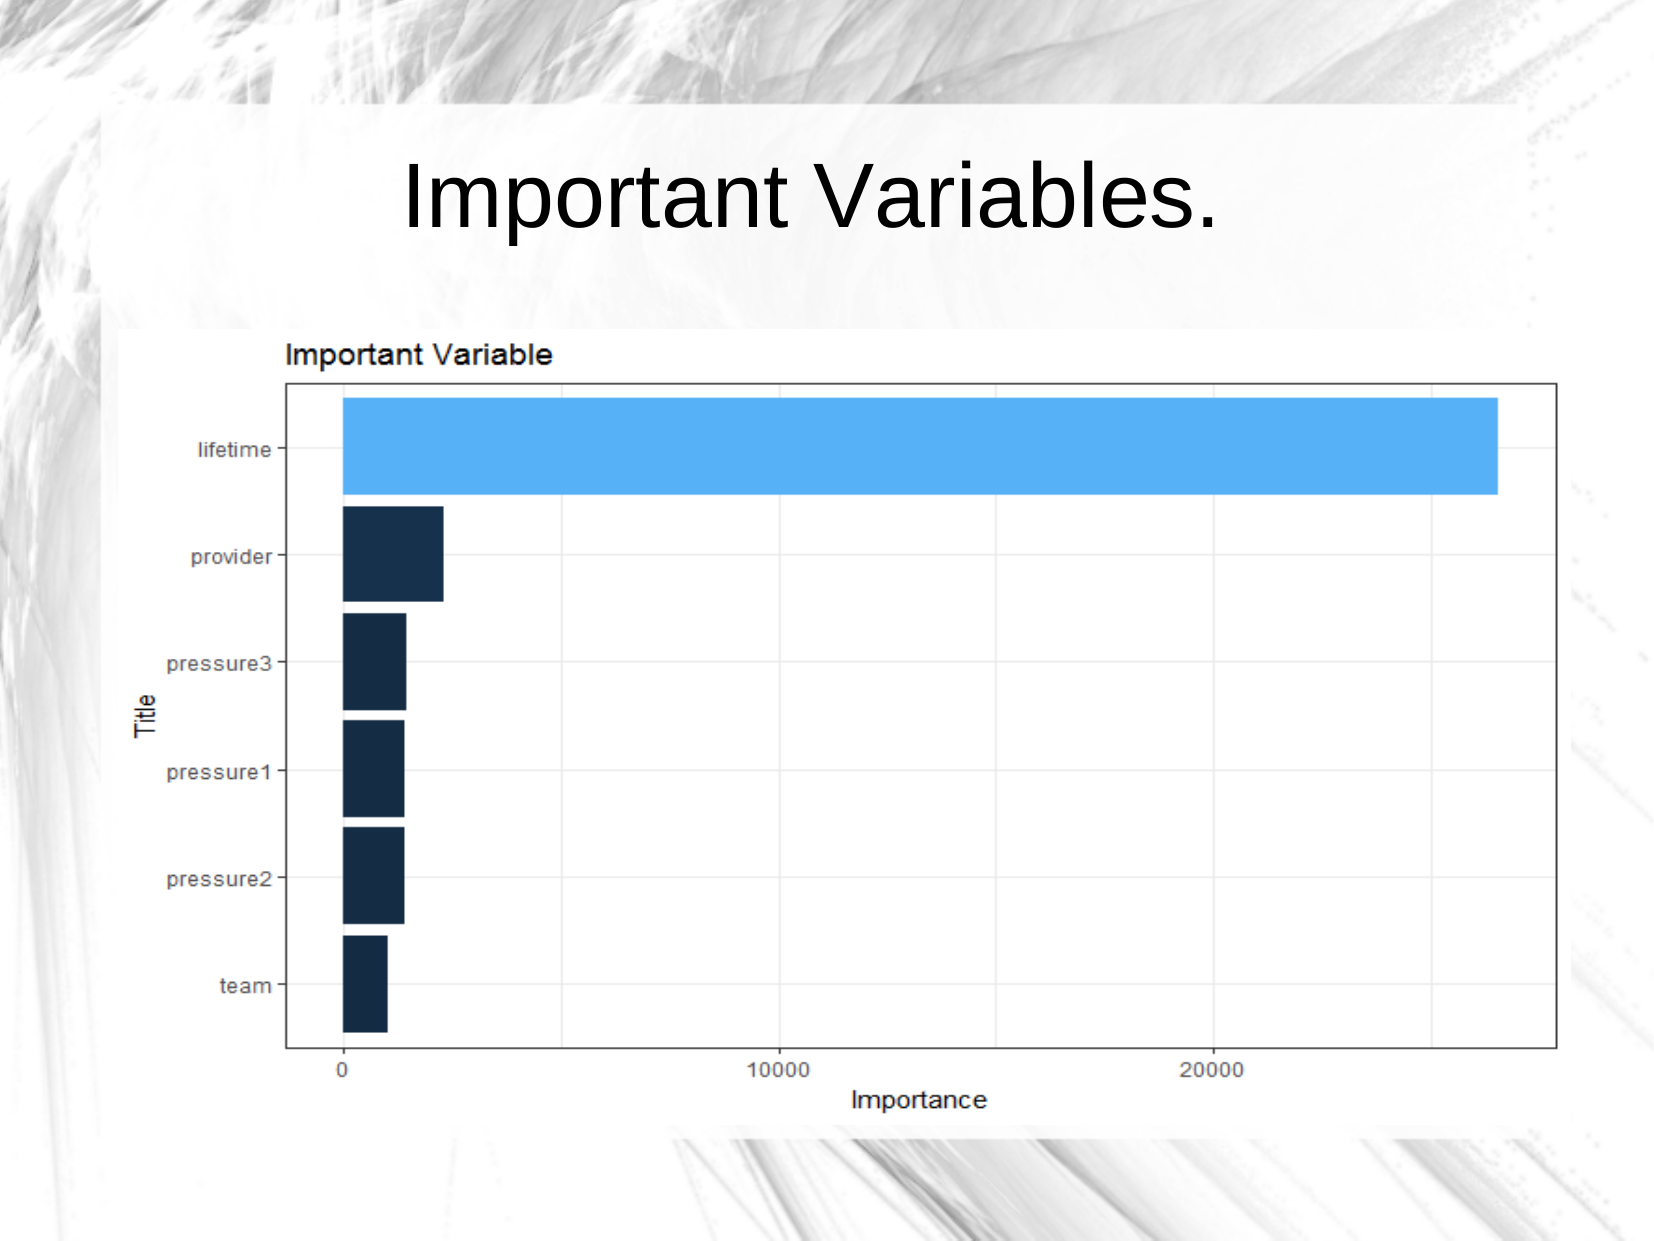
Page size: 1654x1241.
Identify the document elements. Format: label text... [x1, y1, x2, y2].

picture [0, 0, 1654, 1241]
title Important Variables. [118, 112, 1506, 281]
